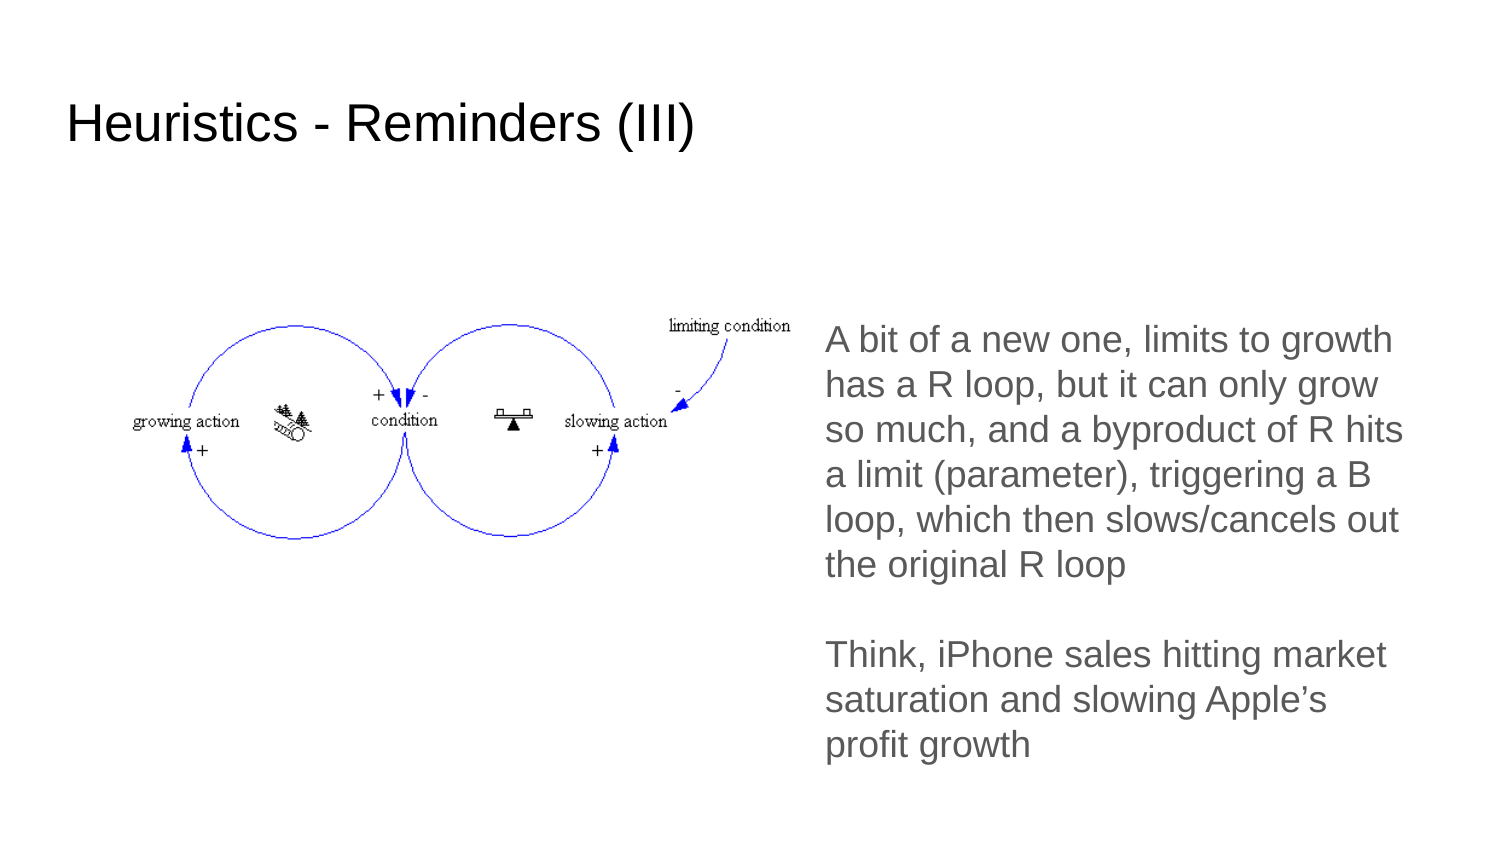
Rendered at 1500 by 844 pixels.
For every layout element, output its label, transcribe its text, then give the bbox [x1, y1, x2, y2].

picture [123, 271, 796, 611]
text_box A bit of a new one, limits to growth has a R loop, but it can only grow so much, and a byproduct of R hits a limit (parameter), triggering a B loop, which then slows/cancels out the original R loop Think, iPhone sales hitting market saturation and slowing Apple’s profit growth [810, 300, 1424, 566]
title Heuristics - Reminders (III) [51, 72, 1449, 167]
